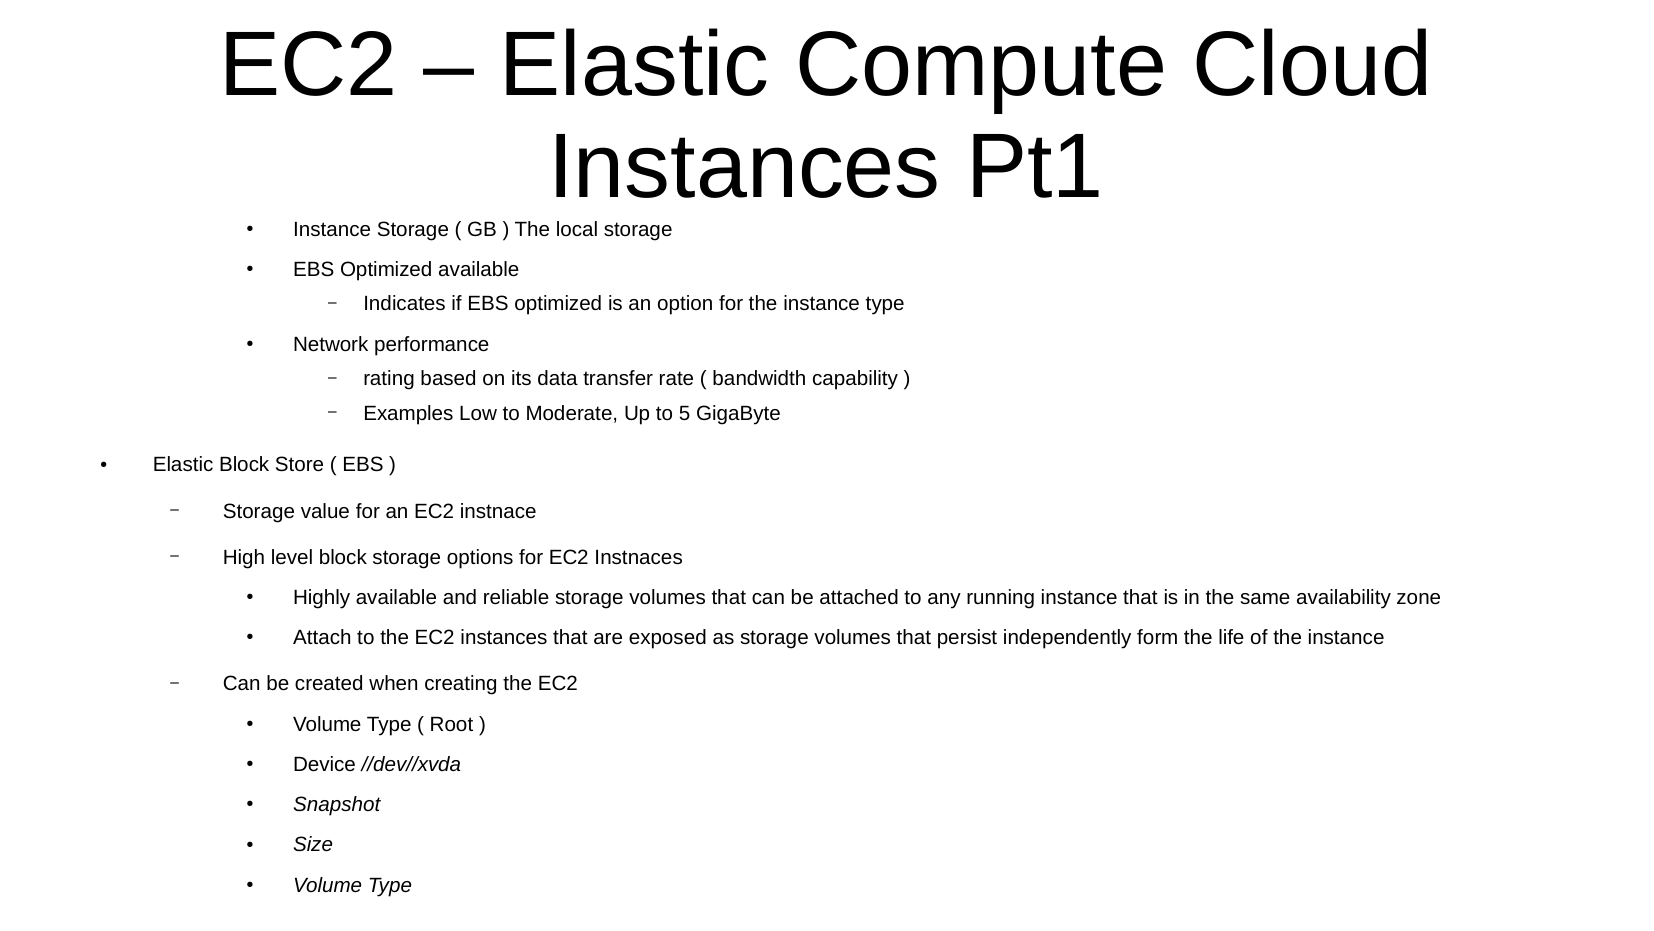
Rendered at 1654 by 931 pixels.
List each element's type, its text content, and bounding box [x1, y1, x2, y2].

list Instance Storage ( GB ) The local storage EBS Optimized available Indicates if EBS optimized is an option for the instance type Network performance rating based on its data transfer rate ( bandwidth capability ) Examples Low to Moderate, Up to 5 GigaByte Elastic Block Store ( EBS ) Storage value for an EC2 instnace High level block storage options for EC2 Instnaces Highly available and reliable storage volumes that can be attached to any running instance that is in the same availability zone Attach to the EC2 instances that are exposed as storage volumes that persist independently form the life of the instance Can be created when creating the EC2 Volume Type ( Root ) Device //dev//xvda Snapshot Size Volume Type [82, 217, 1636, 901]
title EC2 – Elastic Compute Cloud Instances Pt1 [82, 12, 1571, 217]
